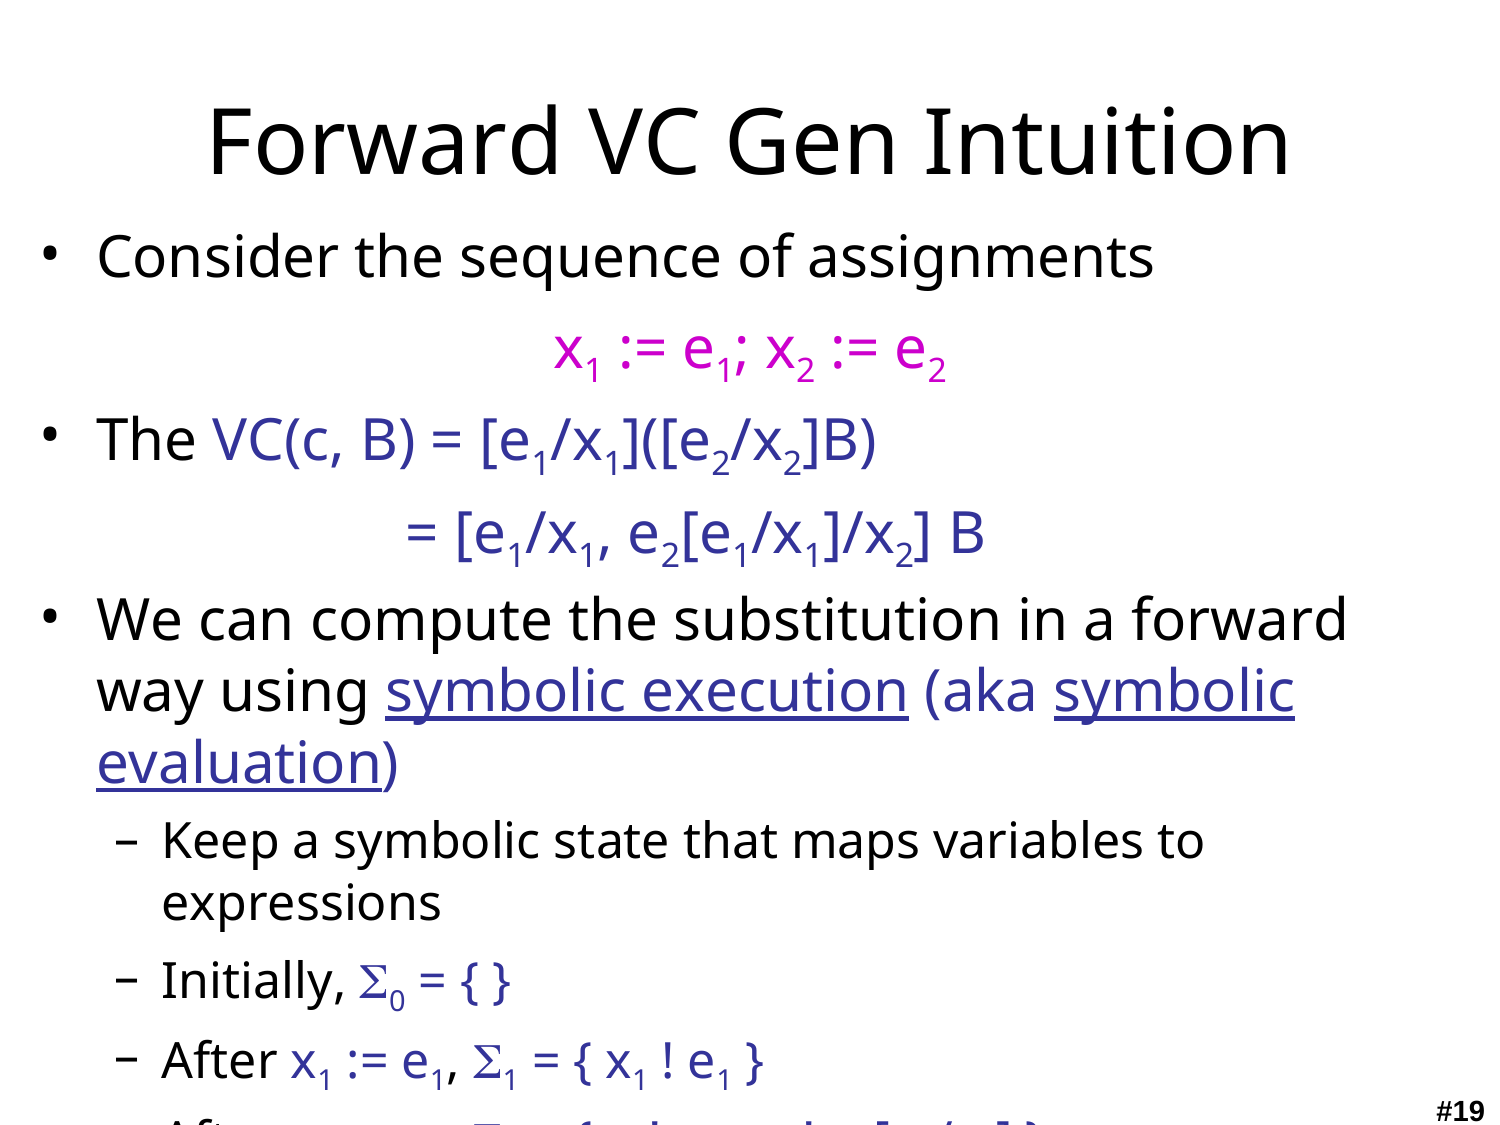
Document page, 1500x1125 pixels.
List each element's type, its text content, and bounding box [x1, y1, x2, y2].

list Consider the sequence of assignments x1 := e1; x2 := e2 The VC(c, B) = [e1/x1]([e2/x2]B) = [e1/x1, e2[e1/x1]/x2] B We can compute the substitution in a forward way using symbolic execution (aka symbolic evaluation) Keep a symbolic state that maps variables to expressions Initially, 0 = { } After x1 := e1, 1 = { x1 ! e1 } After x2 := e2, 2 = {x1 ! e1, x2 ! e2[e1/x1] } Note that we have applied 1 as a substitution to right-hand side of assignment x2 := e2 [24, 212, 1476, 1106]
title Forward VC Gen Intuition [24, 45, 1476, 212]
